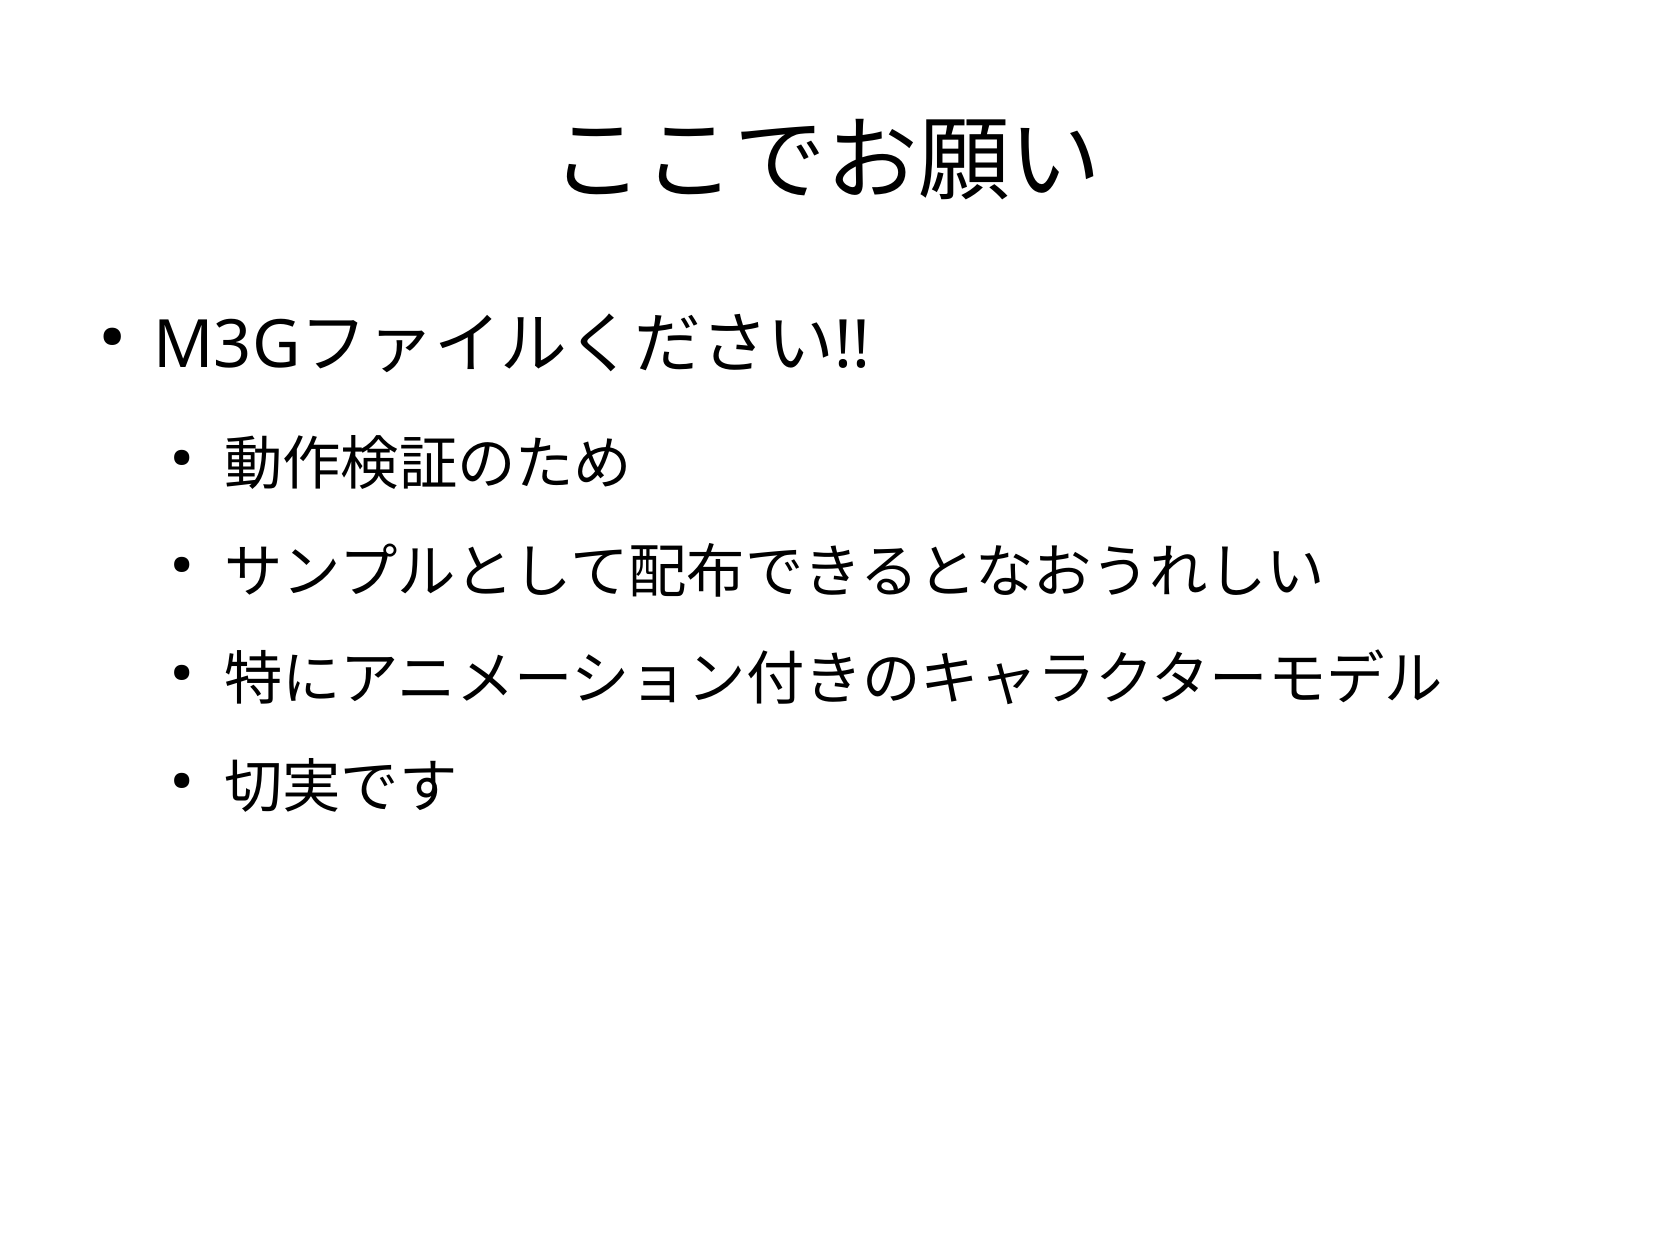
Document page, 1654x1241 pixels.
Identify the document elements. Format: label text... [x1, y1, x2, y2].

list M3Gファイルください!! 動作検証のため サンプルとして配布できるとなおうれしい 特にアニメーション付きのキャラクターモデル 切実です [82, 290, 1571, 1109]
title ここでお願い [82, 56, 1571, 250]
